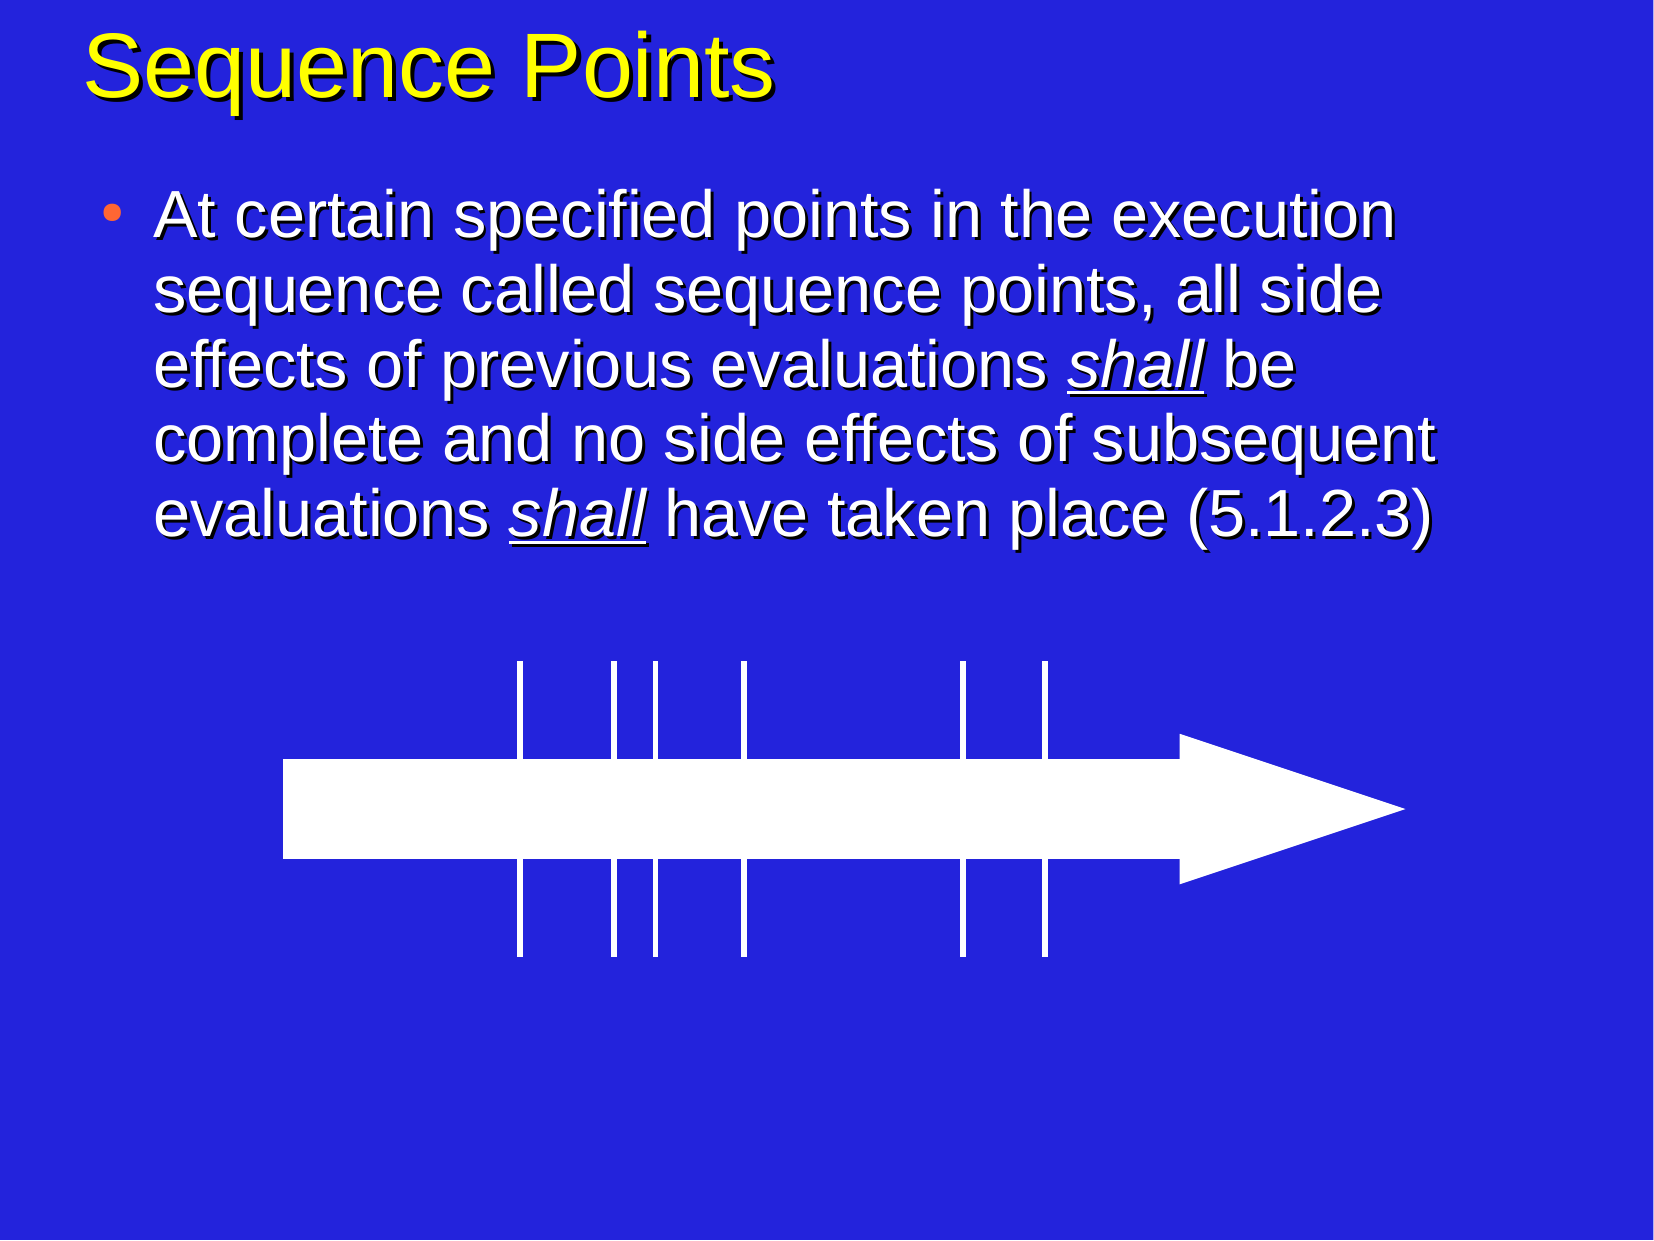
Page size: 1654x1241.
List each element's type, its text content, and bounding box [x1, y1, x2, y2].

title Sequence Points [82, 2, 1571, 130]
list At certain specified points in the execution sequence called sequence points, all side effects of previous evaluations shall be complete and no side effects of subsequent evaluations shall have taken place (5.1.2.3) [82, 177, 1571, 1182]
